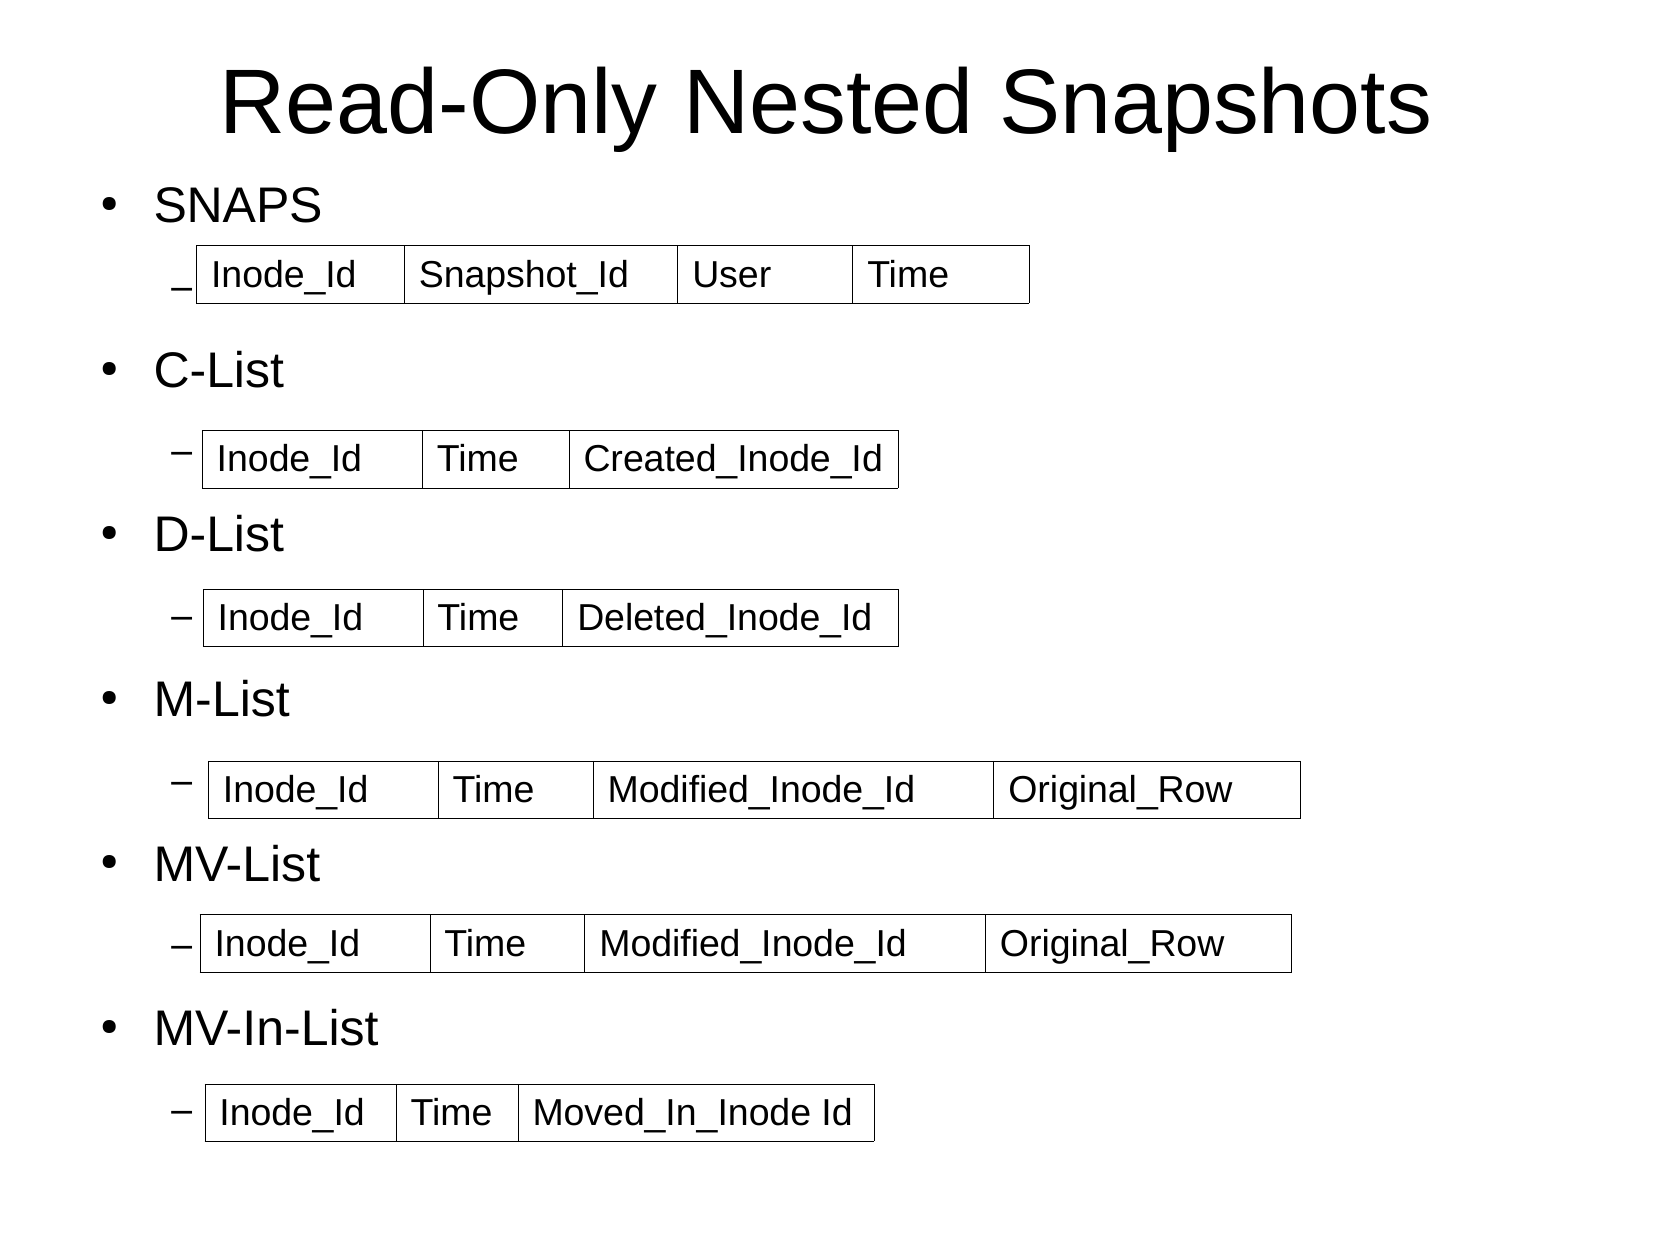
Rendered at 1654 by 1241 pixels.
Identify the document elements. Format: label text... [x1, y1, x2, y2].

table_header Snapshot_Id [405, 246, 677, 303]
table_header Inode_Id [197, 246, 404, 303]
table_header Inode_Id [209, 762, 438, 818]
title Read-Only Nested Snapshots [82, 50, 1571, 256]
list SNAPS C-List D-List M-List MV-List MV-In-List [82, 177, 1538, 1182]
table_header Time [423, 431, 569, 488]
table_header Modified_Inode_Id [585, 915, 985, 972]
table_header Created_Inode_Id [570, 431, 898, 488]
table_header Time [397, 1085, 518, 1141]
table_header Time [424, 590, 562, 646]
table_header Original_Row [994, 762, 1300, 818]
table_header User [678, 246, 852, 303]
table_header Time [439, 762, 593, 818]
table_header Time [431, 915, 584, 972]
table_header Modified_Inode_Id [594, 762, 993, 818]
table_header Deleted_Inode_Id [563, 590, 898, 646]
table_header Original_Row [986, 915, 1291, 972]
table_header Inode_Id [203, 431, 422, 488]
table_header Inode_Id [201, 915, 430, 972]
table_header Time [853, 246, 1029, 303]
table_header Inode_Id [204, 590, 423, 646]
table_header Inode_Id [206, 1085, 396, 1141]
table_header Moved_In_Inode Id [519, 1085, 874, 1141]
